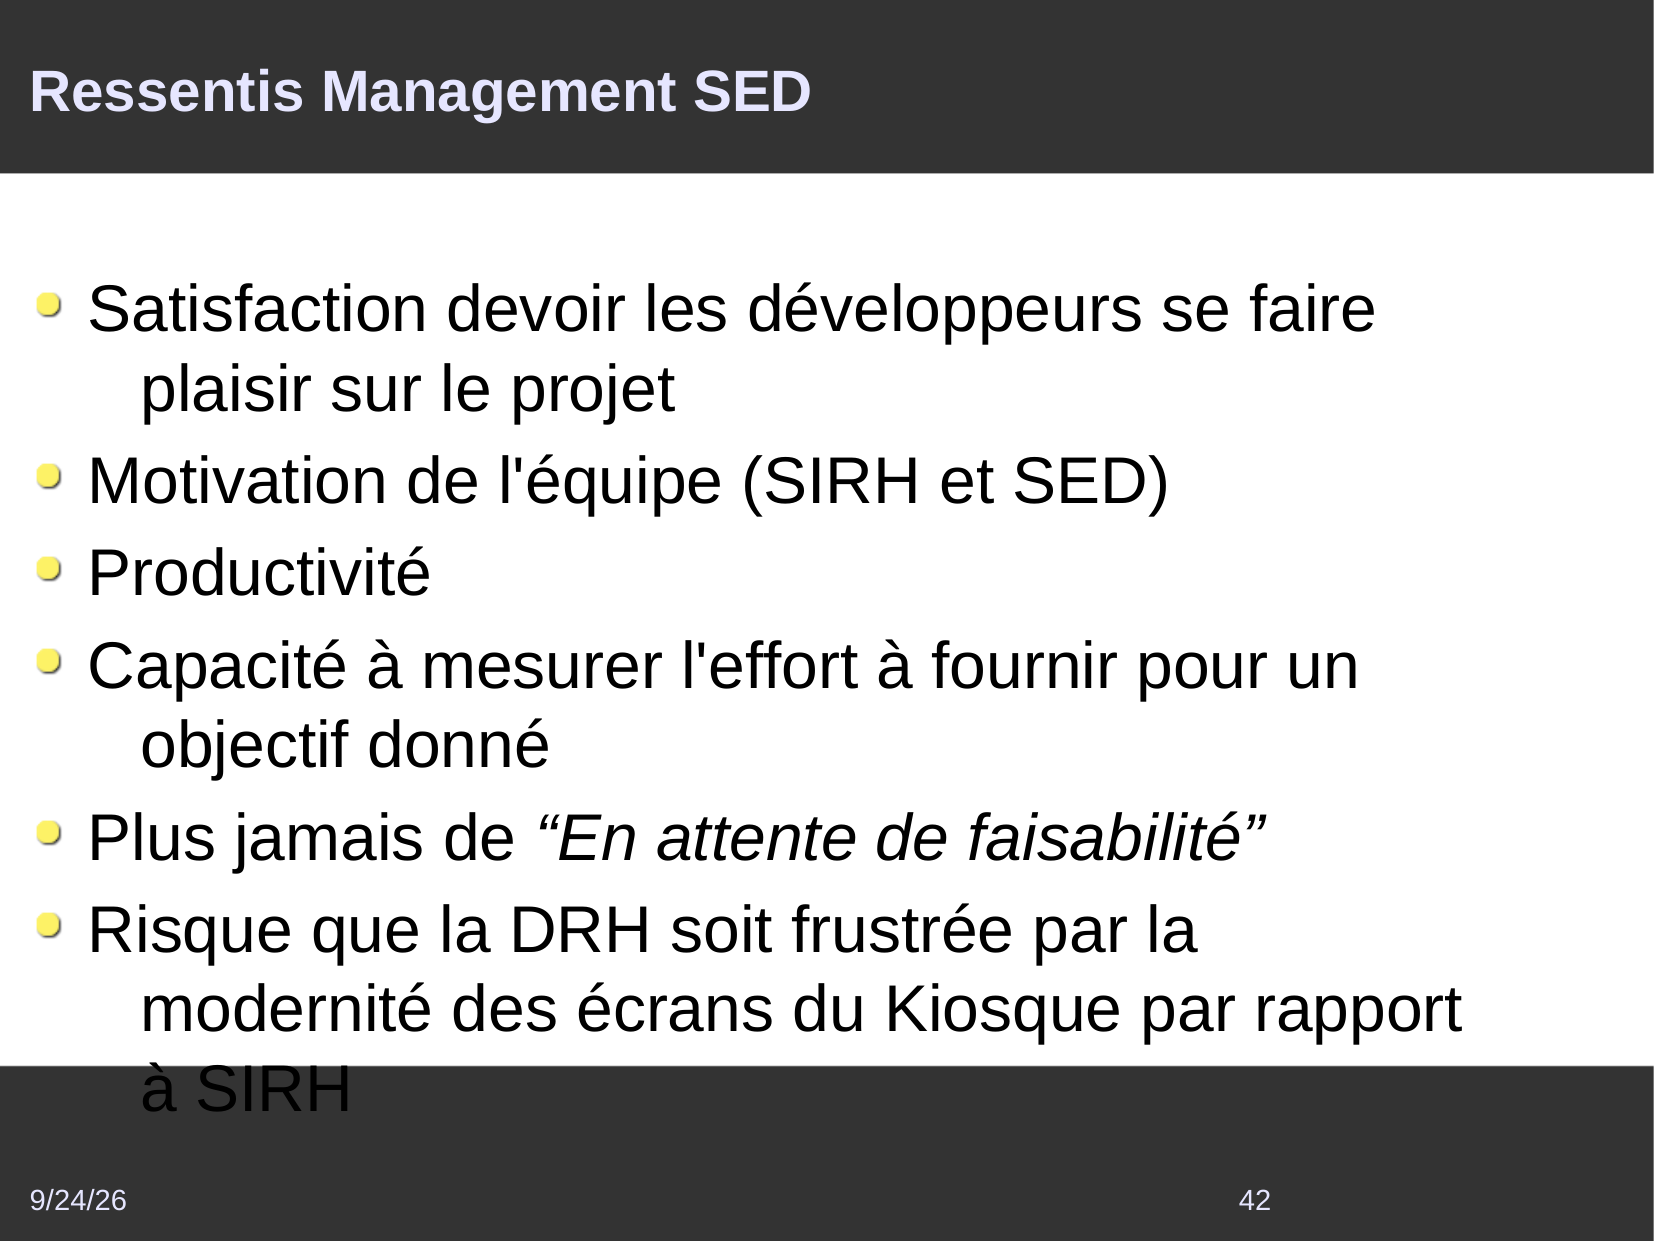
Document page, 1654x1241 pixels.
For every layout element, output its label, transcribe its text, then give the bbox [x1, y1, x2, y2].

text_box [1238, 1181, 1625, 1241]
text_box [29, 1181, 566, 1241]
title Ressentis Management SED [29, 0, 1506, 178]
list Satisfaction devoir les développeurs se faire plaisir sur le projet Motivation de l'équipe (SIRH et SED) Productivité Capacité à mesurer l'effort à fournir pour un objectif donné Plus jamais de “En attente de faisabilité” Risque que la DRH soit frustrée par la modernité des écrans du Kiosque par rapport à SIRH [0, 265, 1477, 1081]
